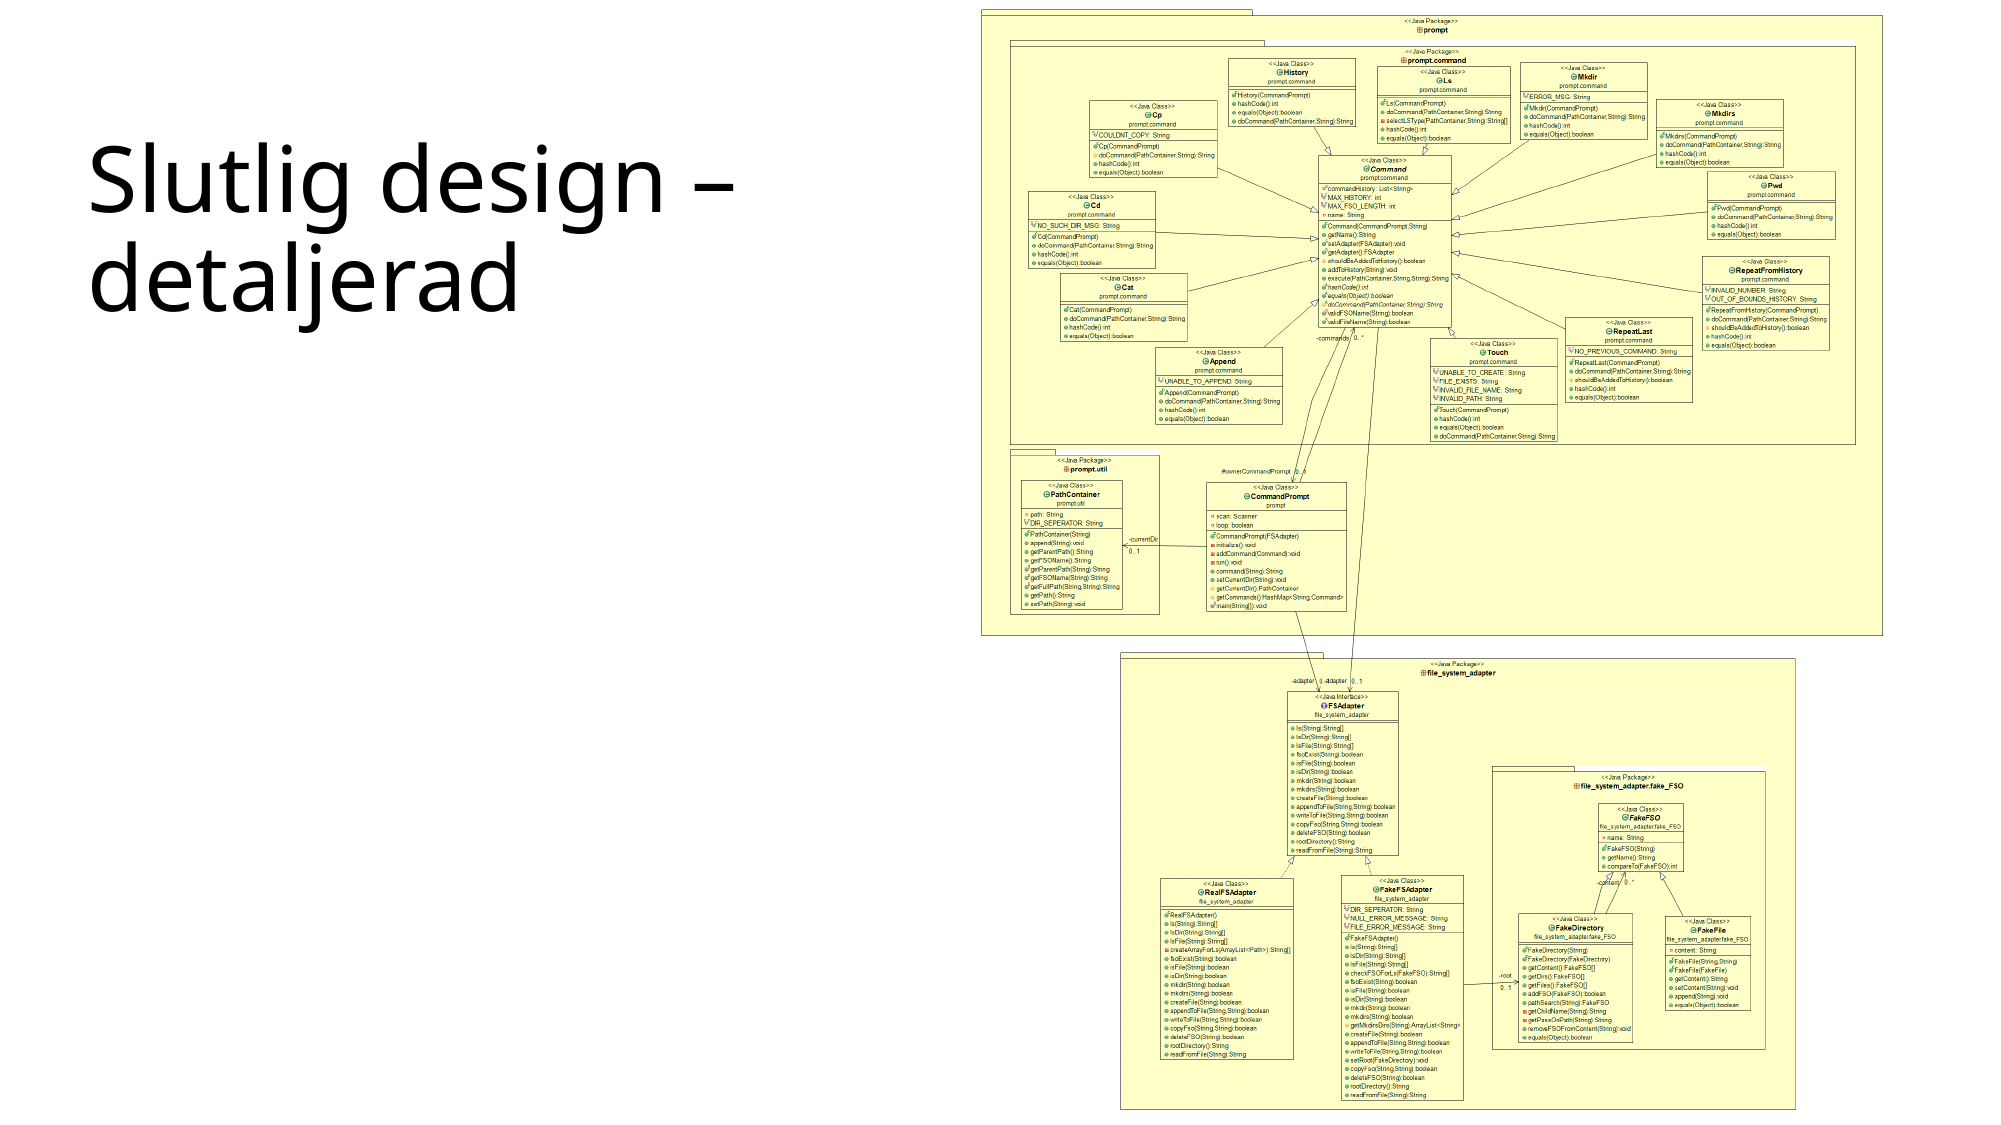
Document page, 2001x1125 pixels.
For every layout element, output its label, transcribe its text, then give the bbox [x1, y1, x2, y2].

text_box Slutlig design – detaljerad [73, 123, 980, 341]
picture [980, 8, 1884, 1111]
